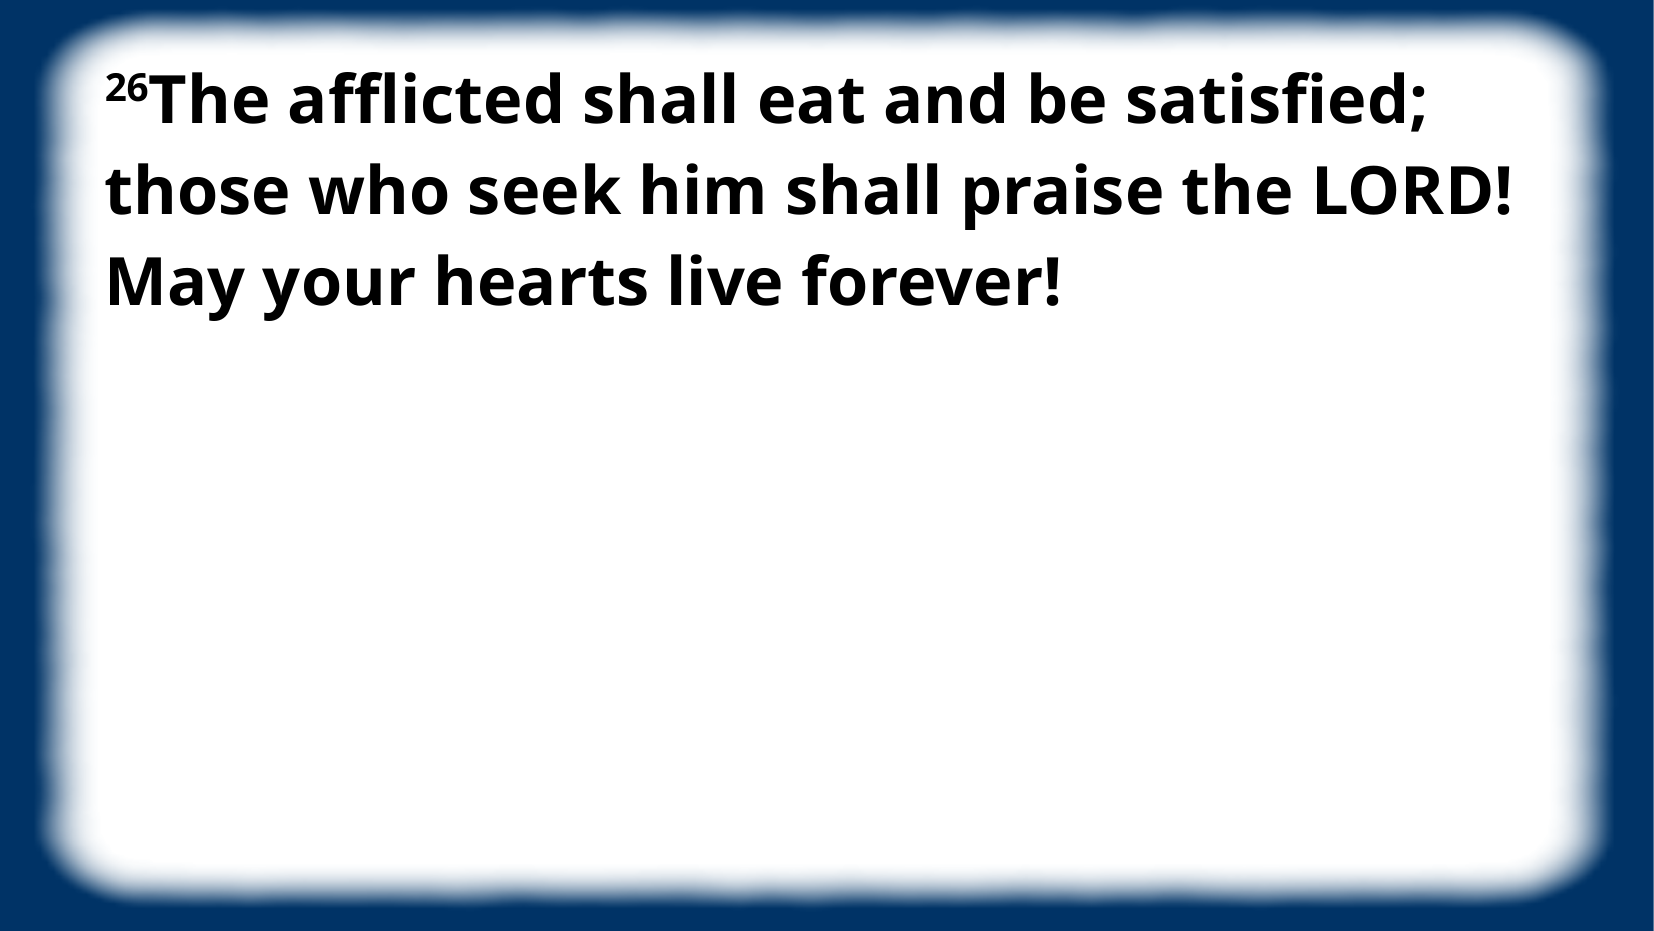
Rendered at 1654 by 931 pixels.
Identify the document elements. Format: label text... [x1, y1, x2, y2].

text_box 26The afflicted shall eat and be satisfied; those who seek him shall praise the LORD! May your hearts live forever! [90, 45, 1561, 327]
picture [0, 0, 1654, 931]
